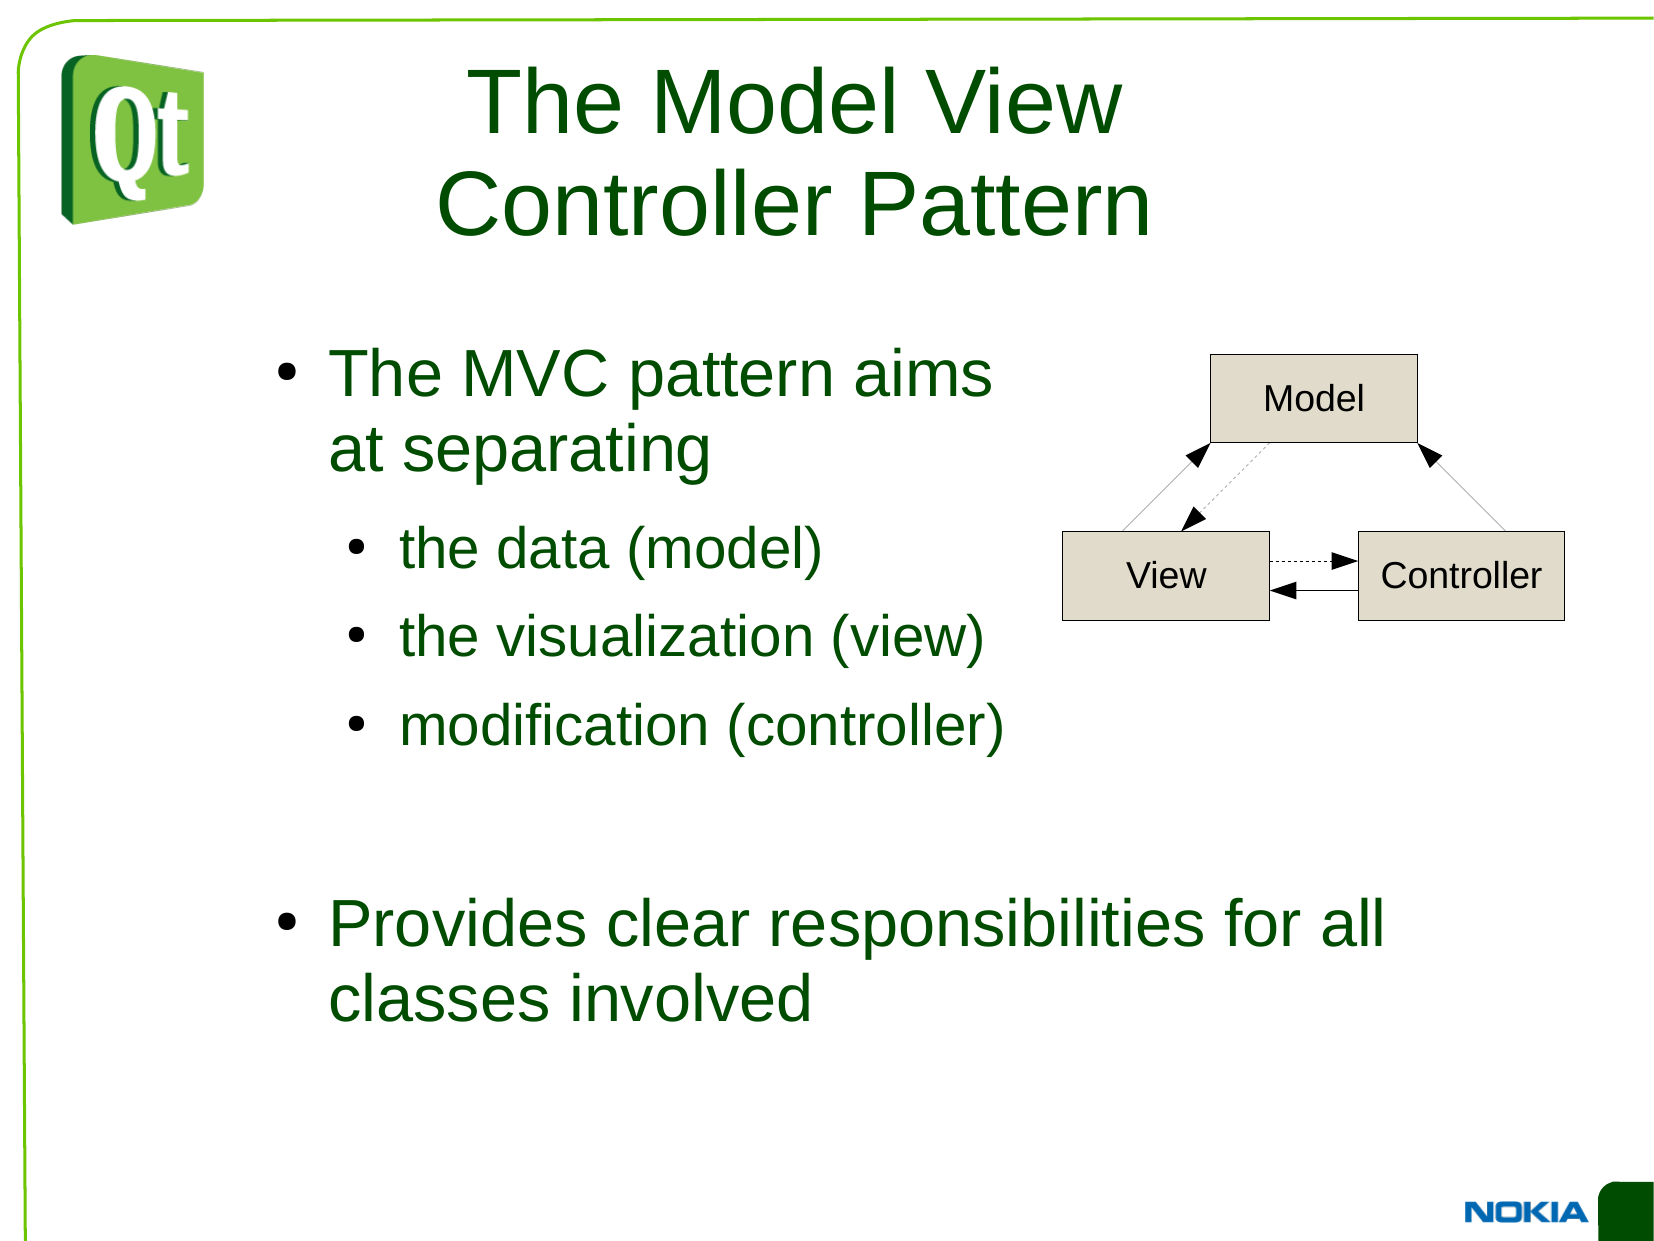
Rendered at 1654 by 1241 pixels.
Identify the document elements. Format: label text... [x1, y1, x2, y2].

text_box Model [1210, 354, 1418, 443]
picture [61, 55, 204, 225]
text_box Controller [1358, 531, 1565, 621]
text_box View [1062, 531, 1270, 621]
list The MVC pattern aims at separating the data (model) the visualization (view) modification (controller) Provides clear responsibilities for all classes involved [257, 336, 1577, 1085]
title The Model View Controller Pattern [257, 50, 1333, 256]
picture [1465, 1201, 1589, 1223]
